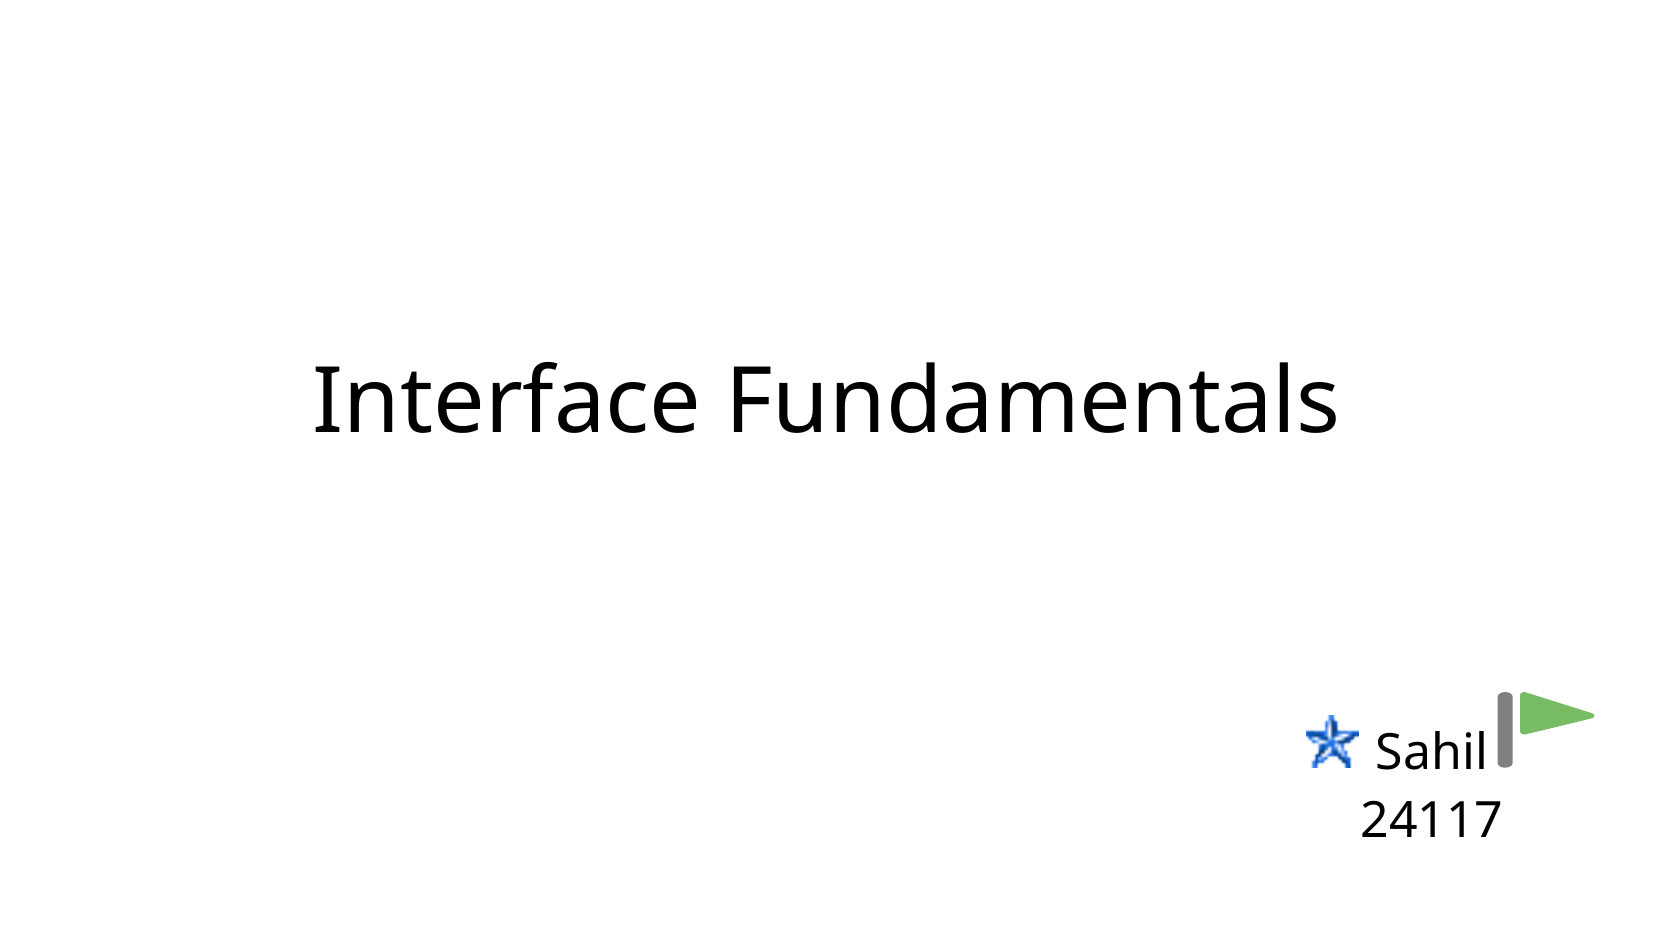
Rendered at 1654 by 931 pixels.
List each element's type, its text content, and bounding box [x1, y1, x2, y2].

picture [1306, 715, 1359, 768]
text_box Sahil 24117 [1210, 708, 1654, 931]
text_box [1520, 692, 1595, 735]
subtitle Interface Fundamentals [82, 37, 1571, 757]
text_box [1497, 692, 1513, 768]
